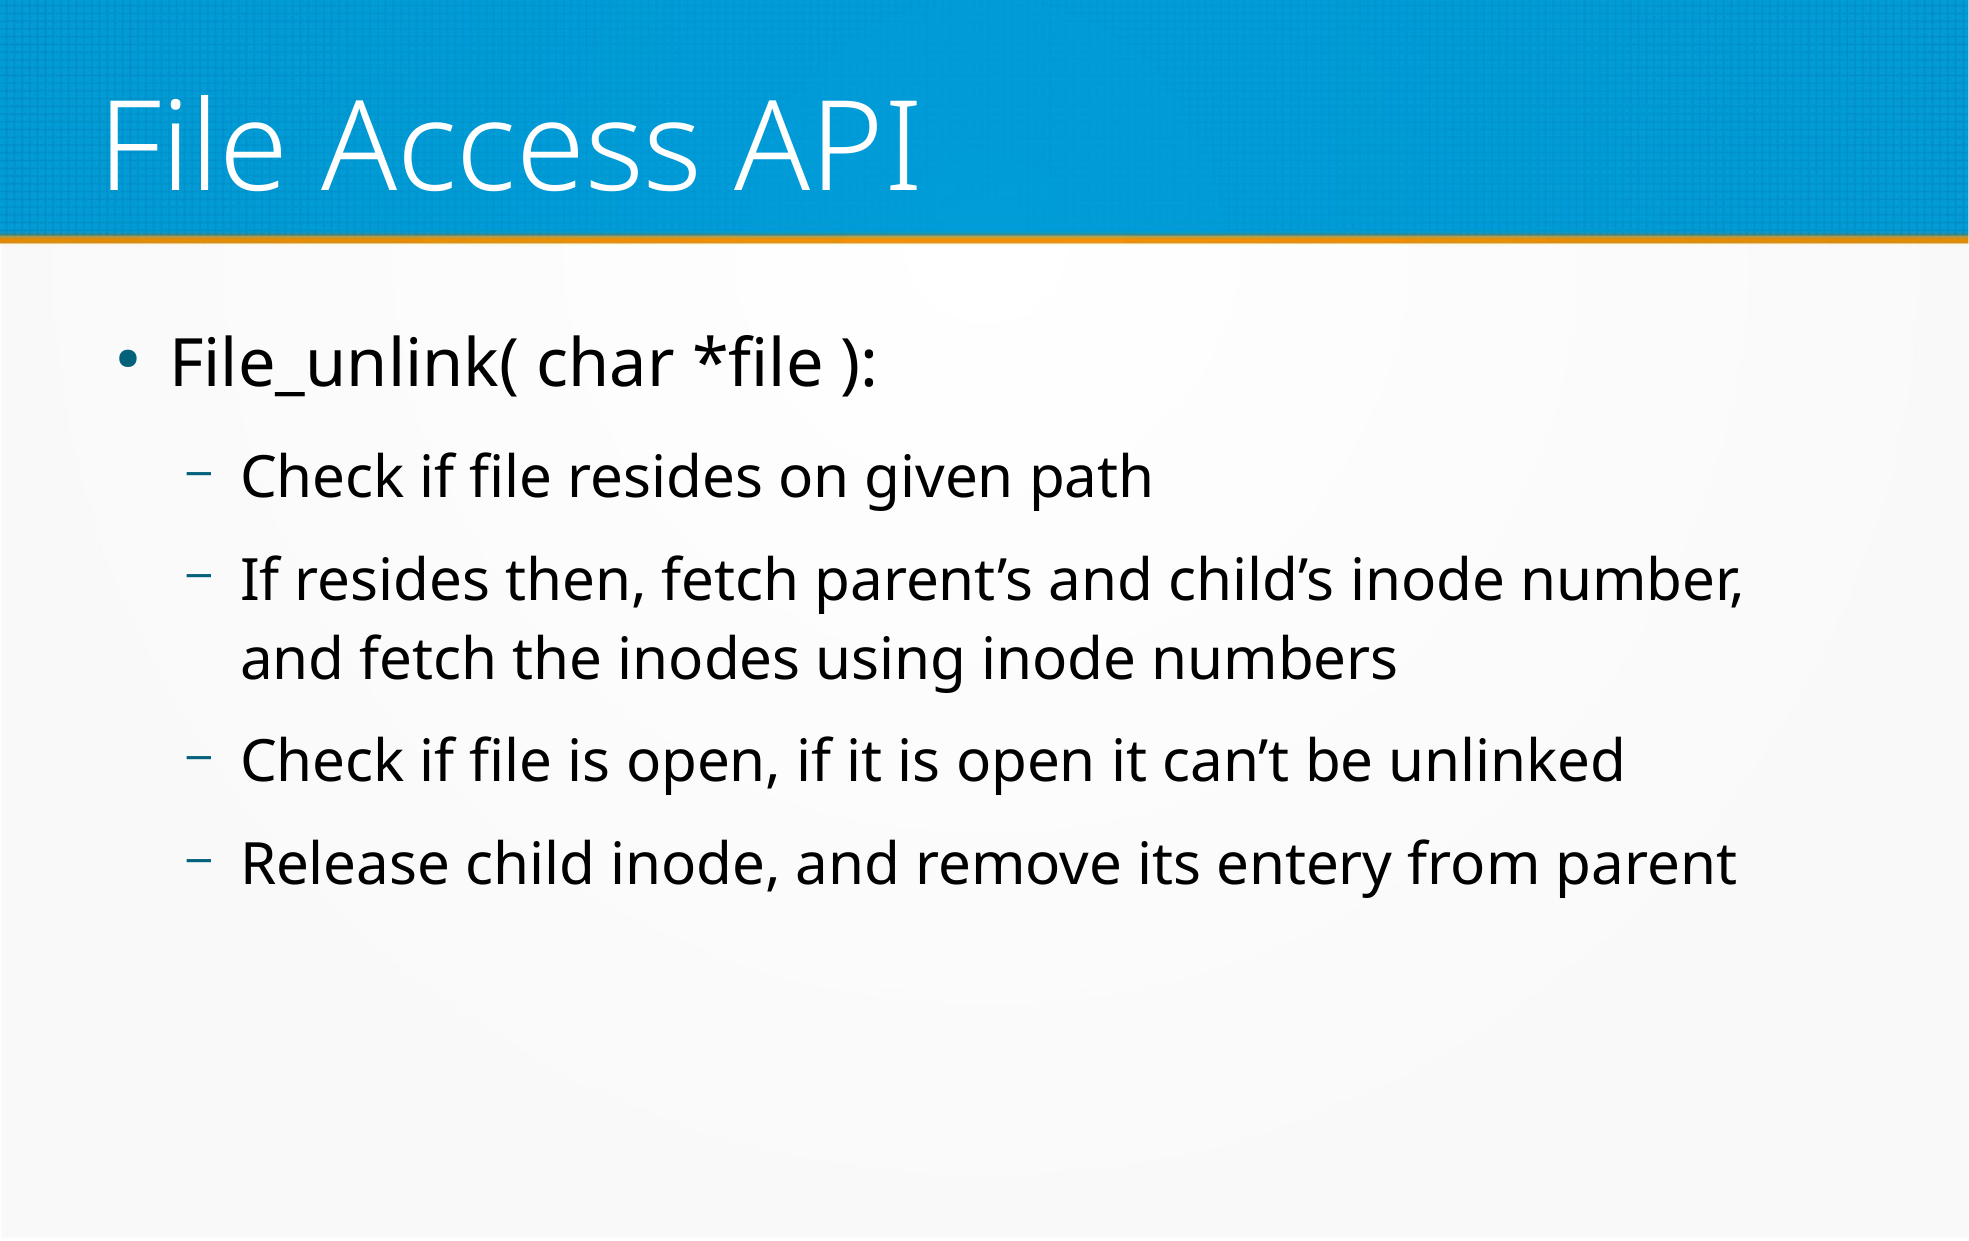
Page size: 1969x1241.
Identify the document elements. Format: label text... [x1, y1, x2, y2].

picture [0, 233, 1969, 1241]
title File Access API [98, 19, 1870, 227]
list File_unlink( char *file ): Check if file resides on given path If resides then, fetch parent’s and child’s inode number, and fetch the inodes using inode numbers Check if file is open, if it is open it can’t be unlinked Release child inode, and remove its entery from parent [98, 315, 1861, 1081]
